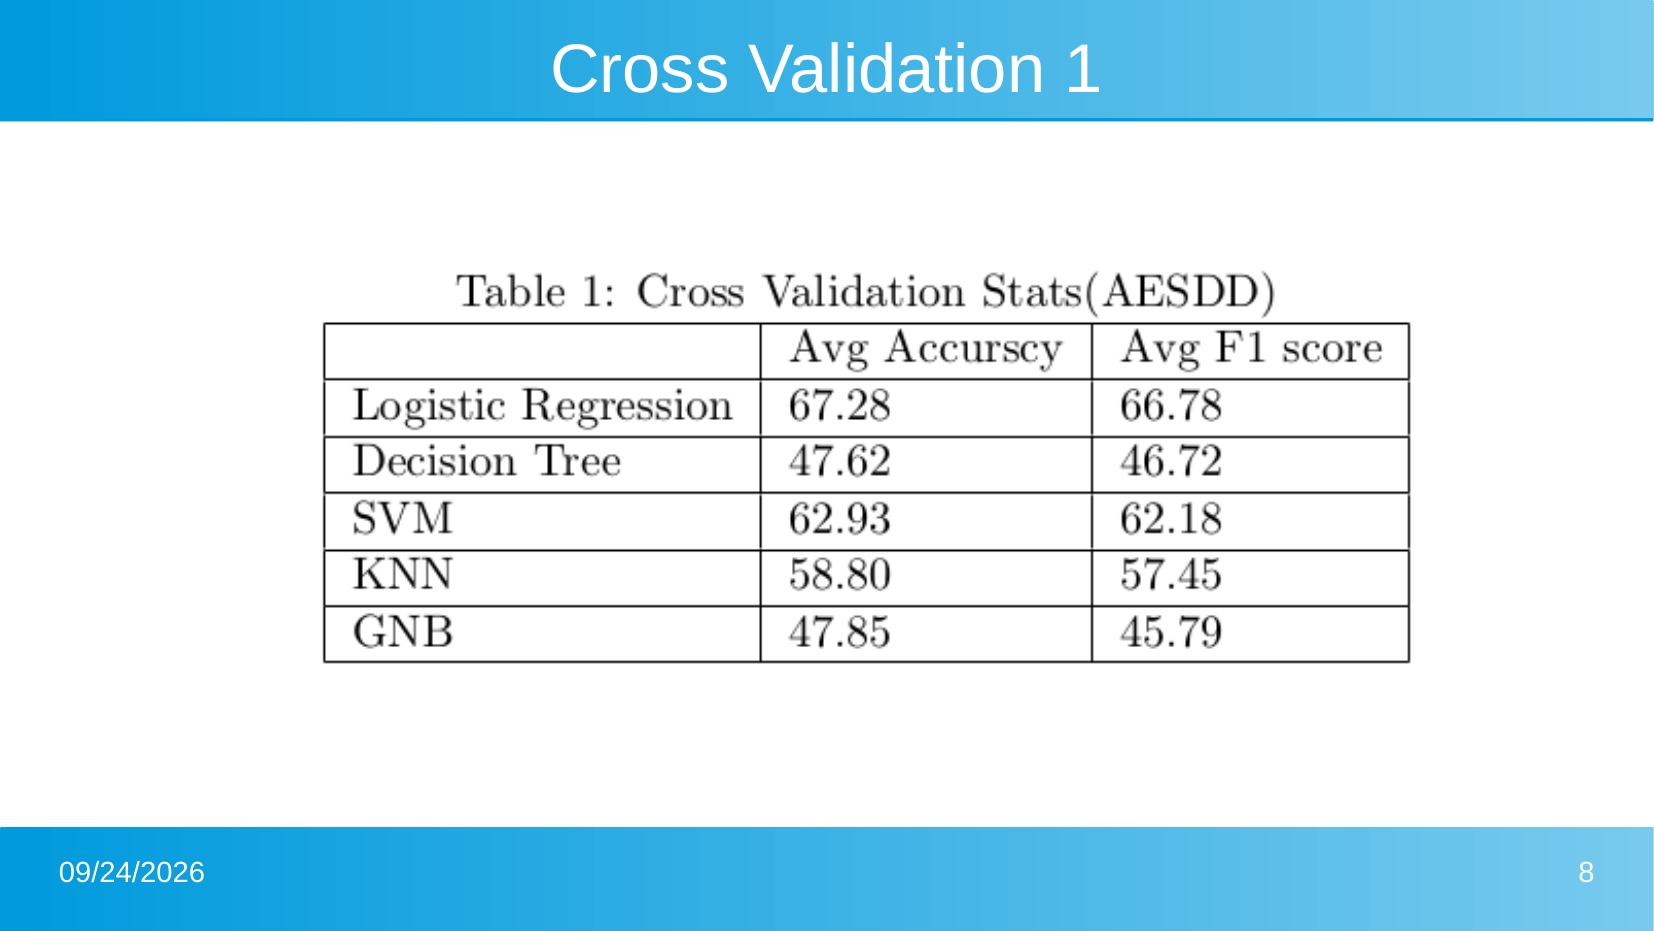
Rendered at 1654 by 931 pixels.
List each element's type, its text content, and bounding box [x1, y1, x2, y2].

picture [225, 224, 1497, 713]
title Cross Validation 1 [59, 29, 1595, 108]
